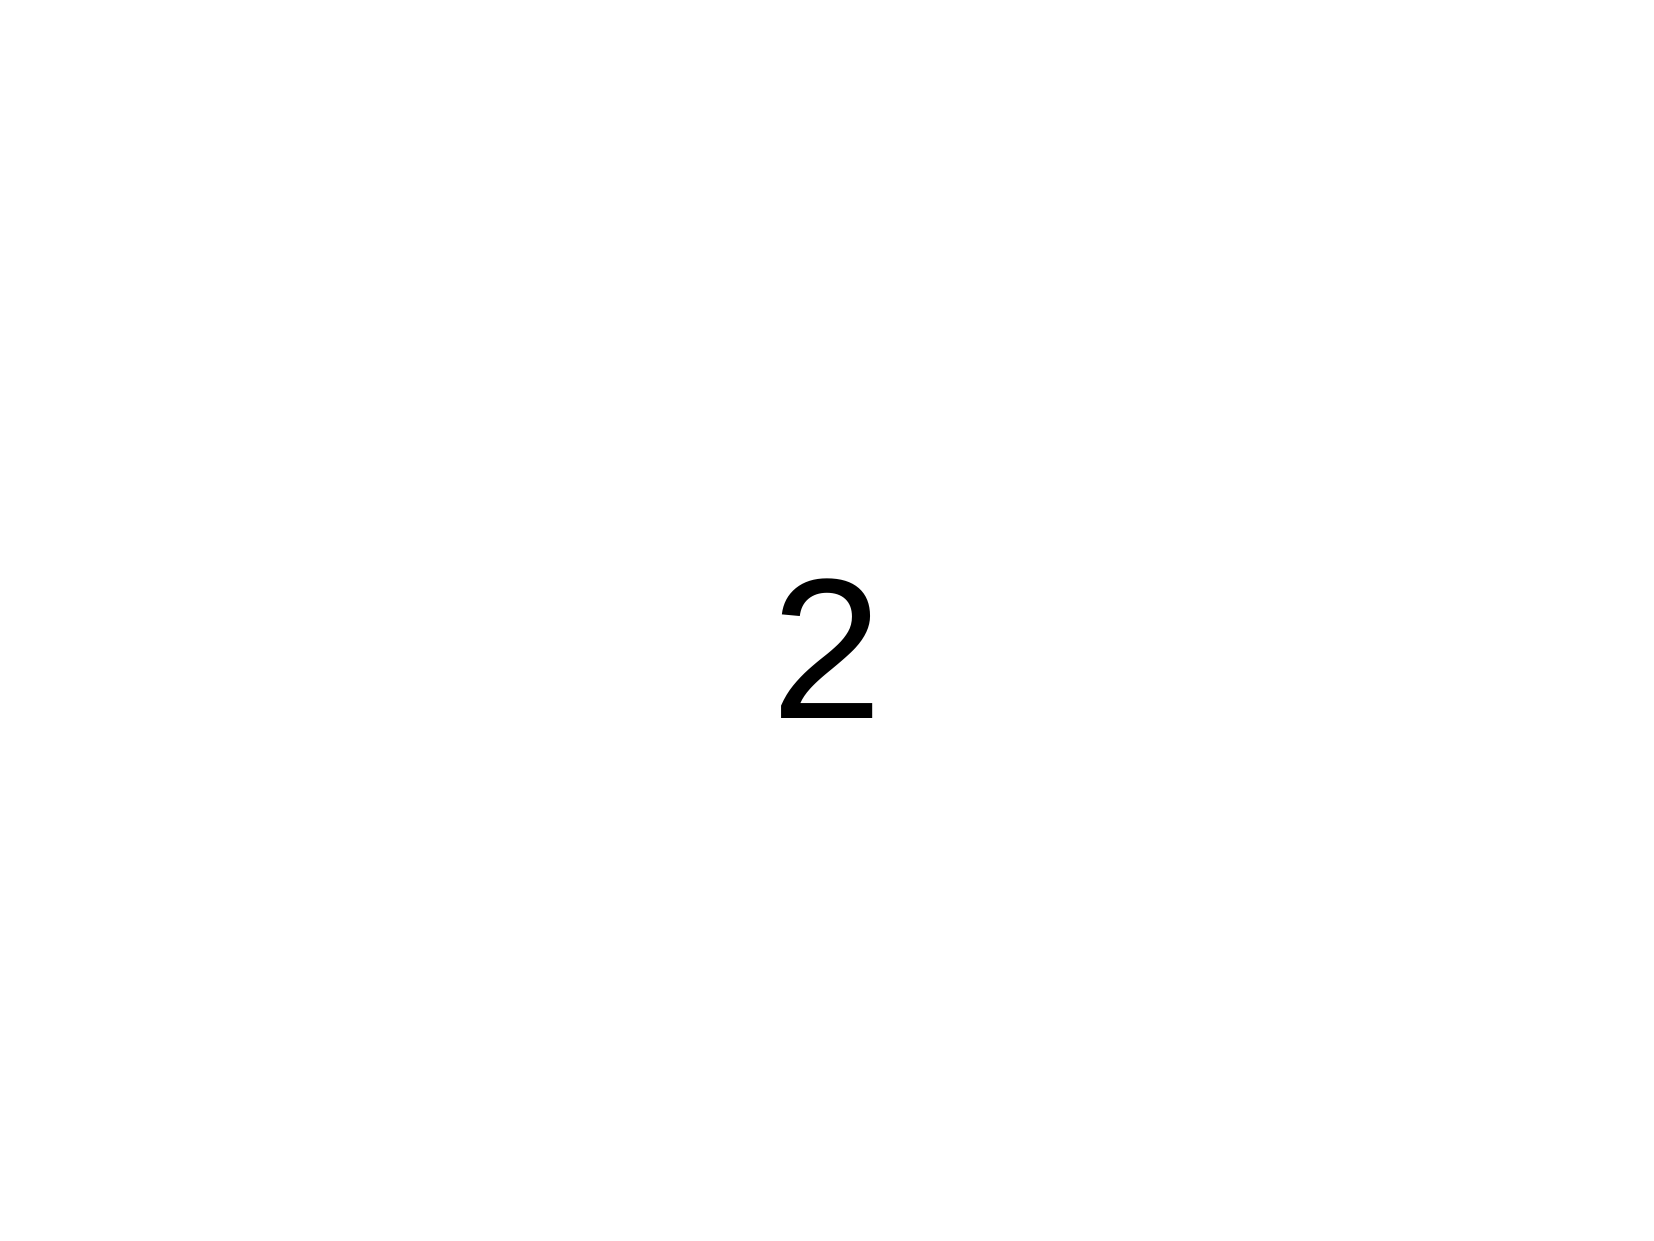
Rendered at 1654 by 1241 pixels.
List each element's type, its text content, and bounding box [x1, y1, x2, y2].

subtitle 2 [82, 290, 1571, 1010]
